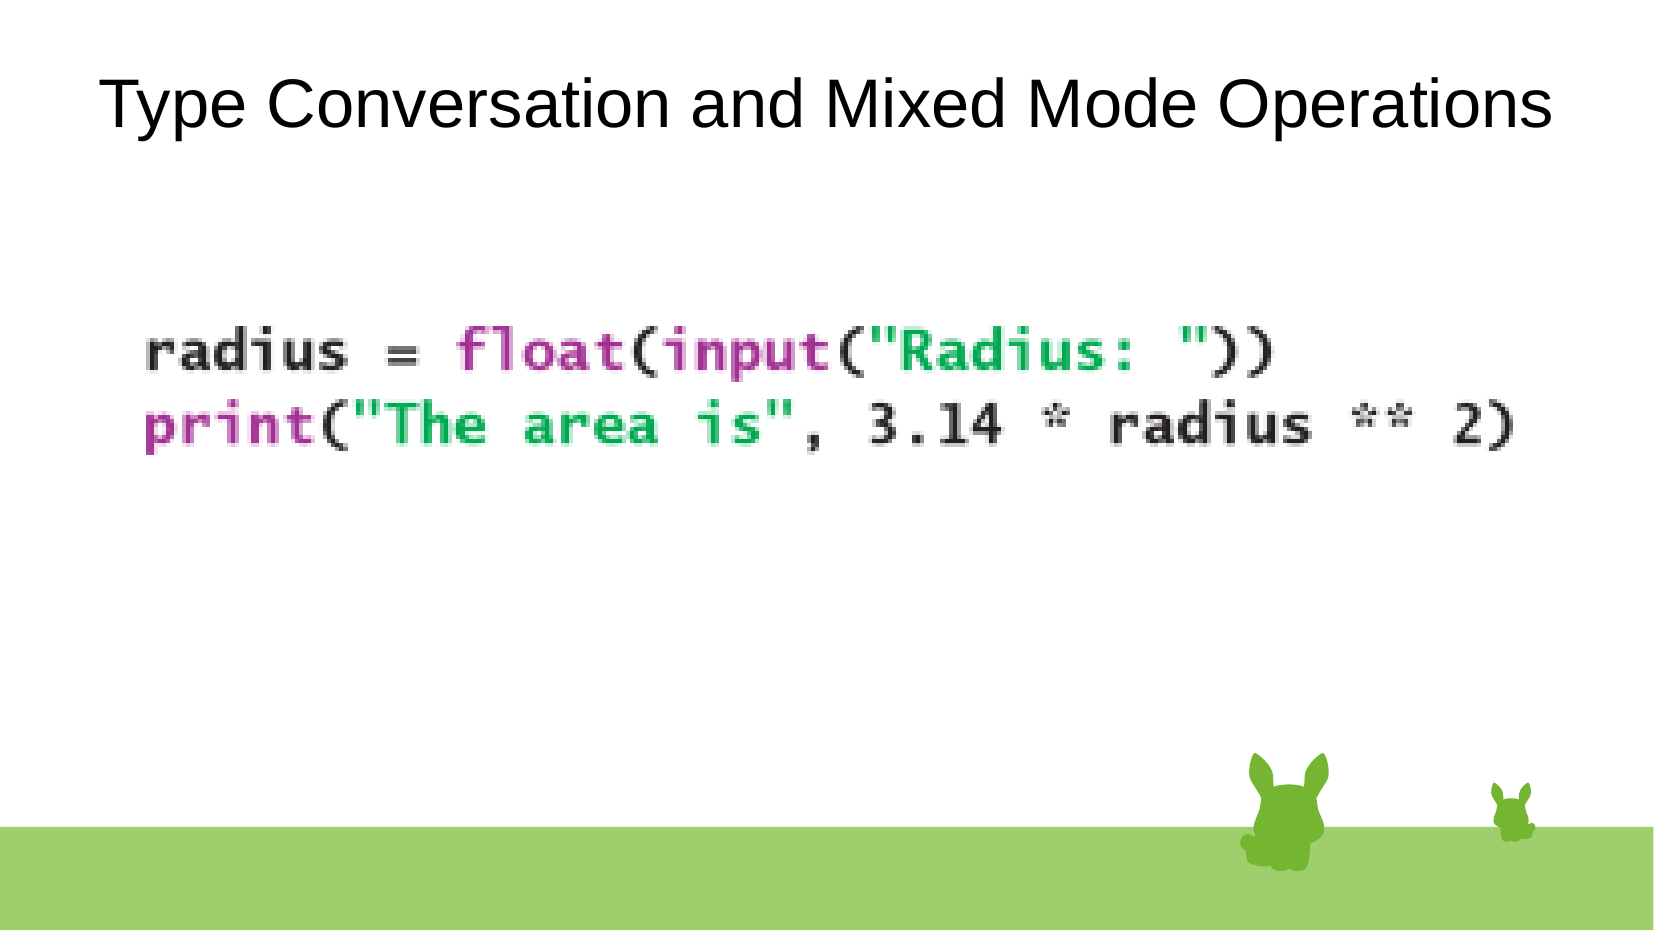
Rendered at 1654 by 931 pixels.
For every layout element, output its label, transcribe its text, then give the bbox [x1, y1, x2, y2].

picture [106, 302, 1538, 488]
title Type Conversation and Mixed Mode Operations [88, 29, 1565, 178]
